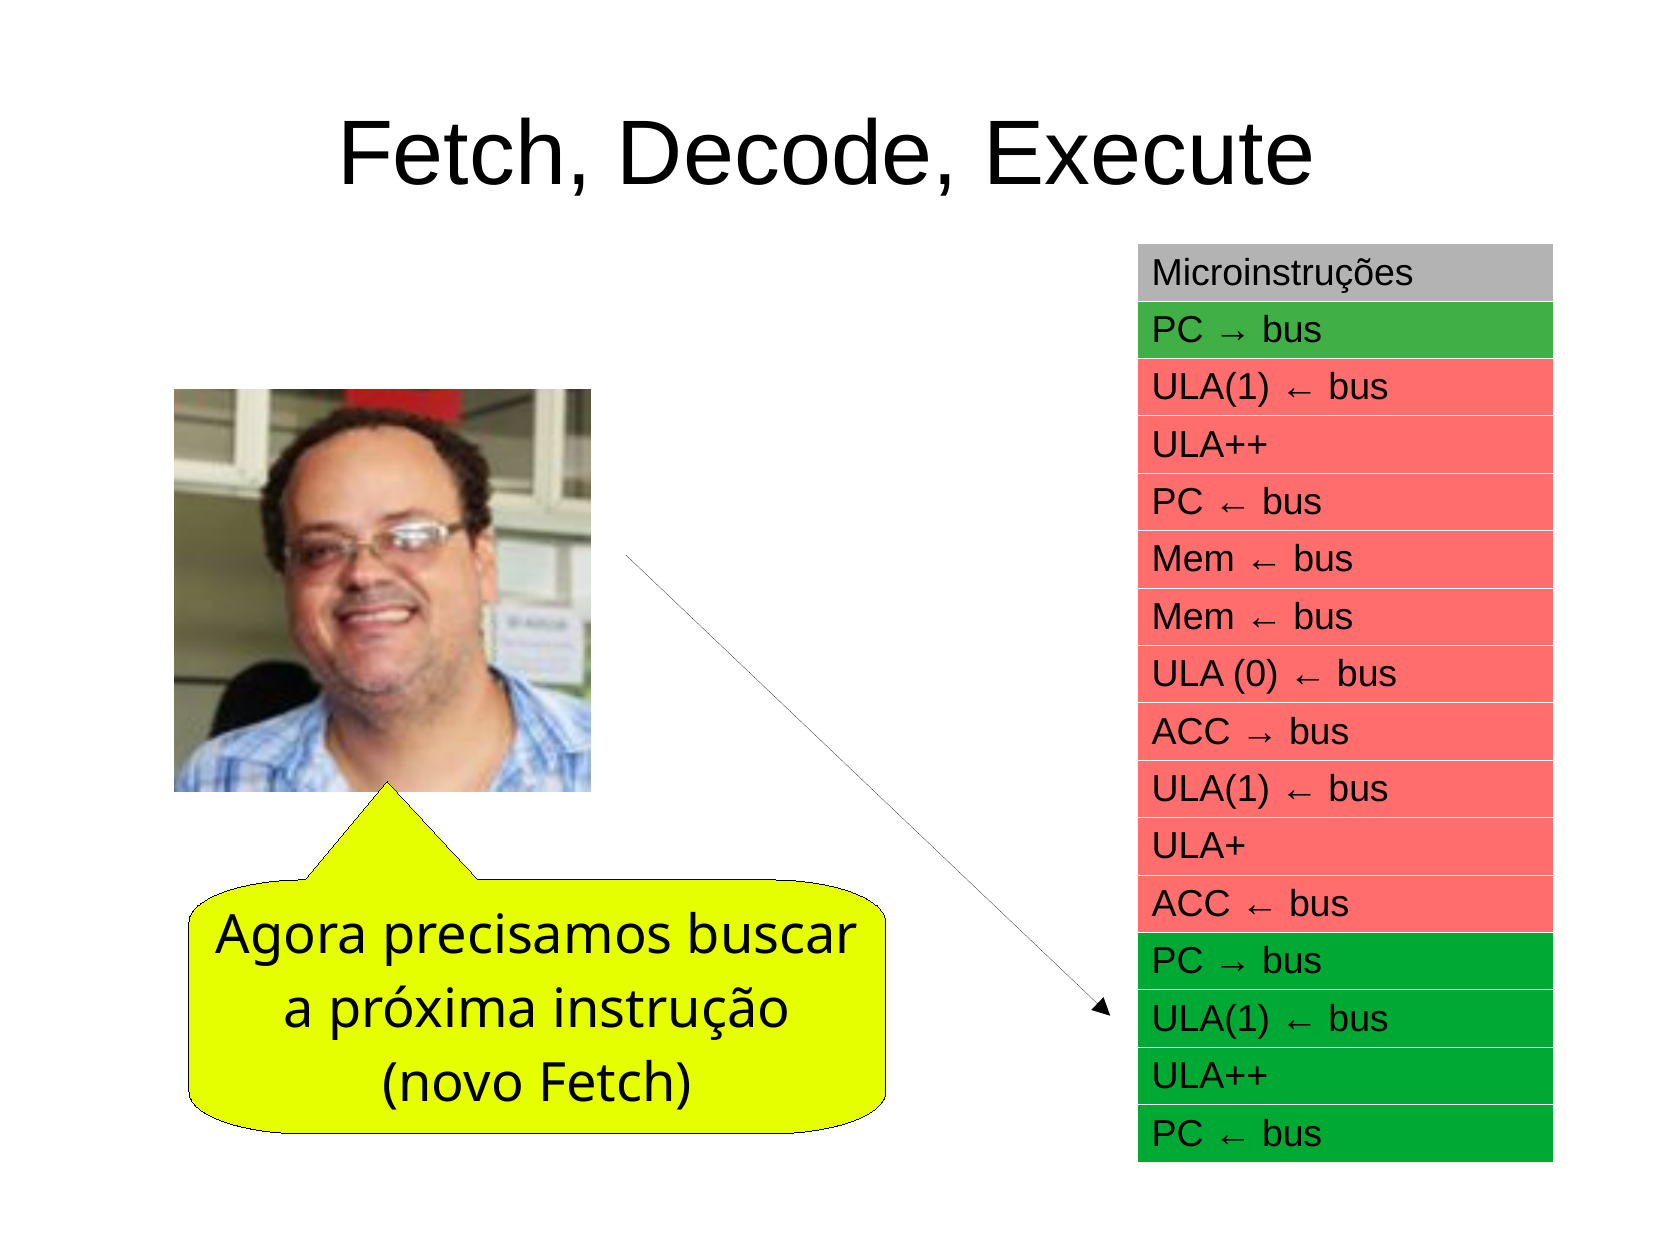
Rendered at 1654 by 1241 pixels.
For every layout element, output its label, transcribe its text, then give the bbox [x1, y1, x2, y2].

table_cell ULA(1) ← bus [1138, 990, 1553, 1047]
table_cell PC → bus [1138, 933, 1553, 989]
table_cell PC ← bus [1138, 1105, 1553, 1162]
table_cell ULA(1) ← bus [1138, 359, 1553, 415]
table_cell Mem ← bus [1138, 589, 1553, 645]
table_cell ACC ← bus [1138, 876, 1553, 932]
table_cell ULA++ [1138, 1048, 1553, 1104]
table_cell ULA+ [1138, 818, 1553, 875]
table_cell ULA (0) ← bus [1138, 646, 1553, 702]
table_cell Mem ← bus [1138, 531, 1553, 588]
table_cell ACC → bus [1138, 703, 1553, 760]
title Fetch, Decode, Execute [82, 49, 1571, 257]
table_cell PC ← bus [1138, 474, 1553, 530]
table_cell ULA++ [1138, 416, 1553, 473]
text_box Agora precisamos buscar a próxima instrução (novo Fetch) [188, 781, 886, 1134]
picture [174, 389, 591, 792]
table_header Microinstruções [1138, 244, 1553, 301]
table_cell PC → bus [1138, 302, 1553, 358]
table_cell ULA(1) ← bus [1138, 761, 1553, 817]
